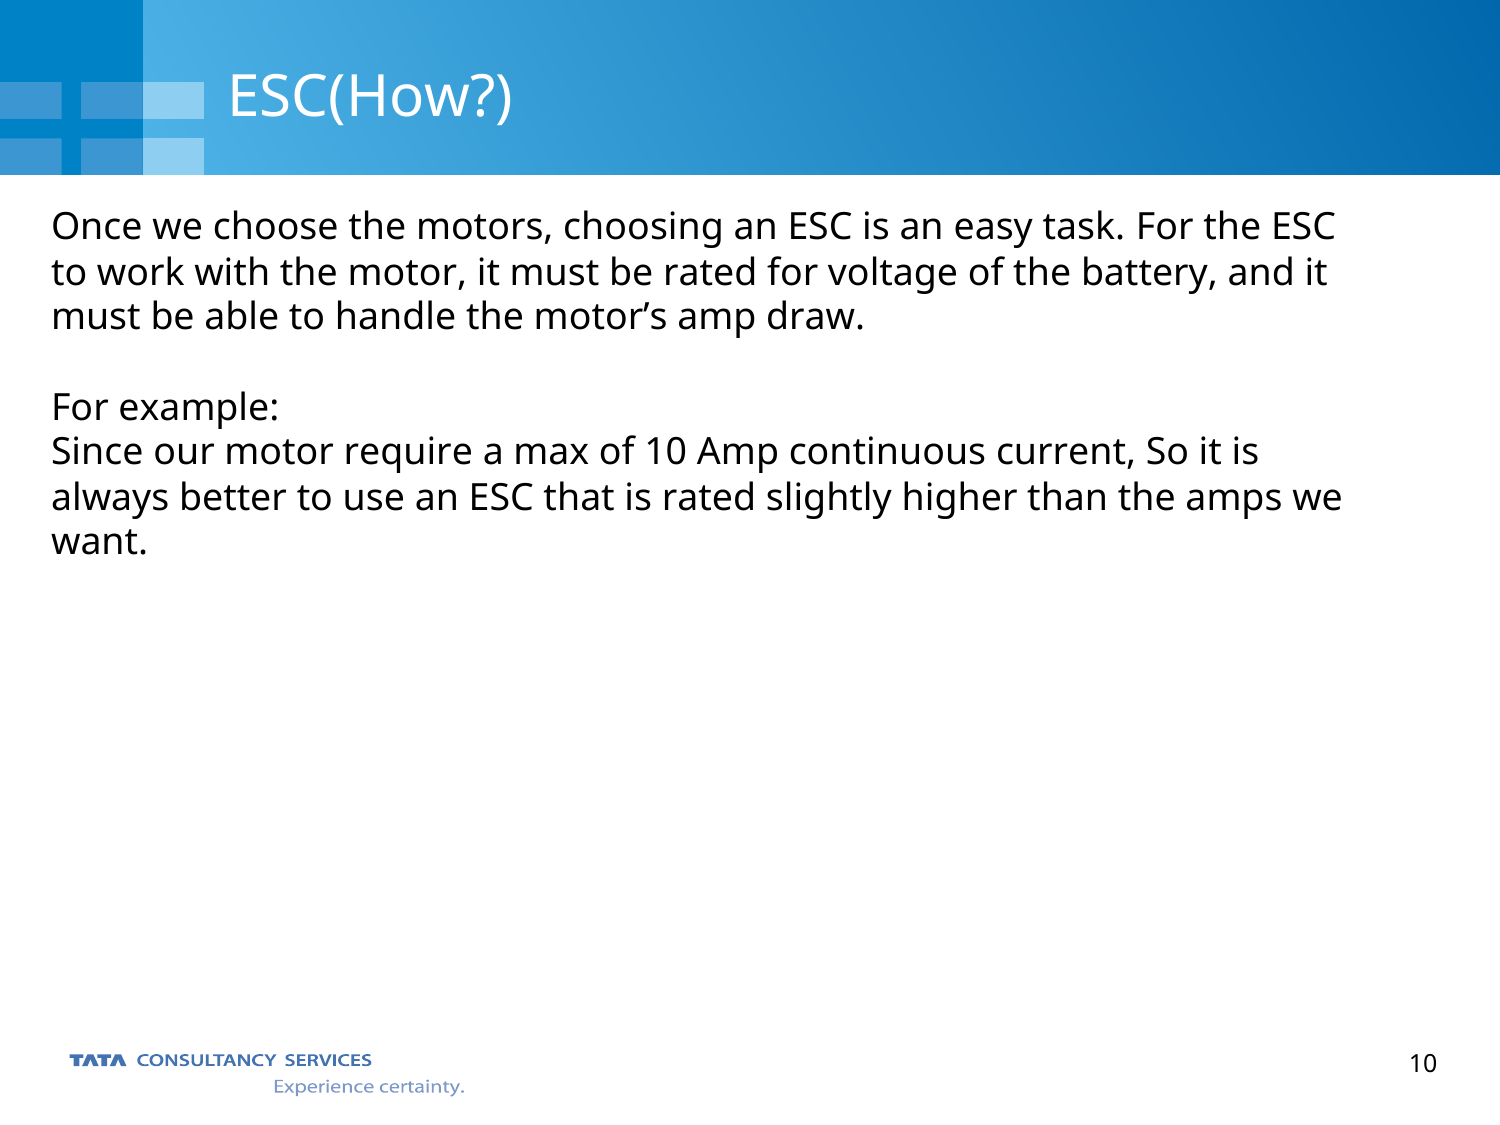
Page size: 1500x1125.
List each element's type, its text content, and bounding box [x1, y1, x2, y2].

text_box Once we choose the motors, choosing an ESC is an easy task. For the ESC to work with the motor, it must be rated for voltage of the battery, and it must be able to handle the motor’s amp draw. For example: Since our motor require a max of 10 Amp continuous current, So it is always better to use an ESC that is rated slightly higher than the amps we want. [36, 195, 1396, 1006]
text_box ESC(How?) [212, 50, 1448, 136]
